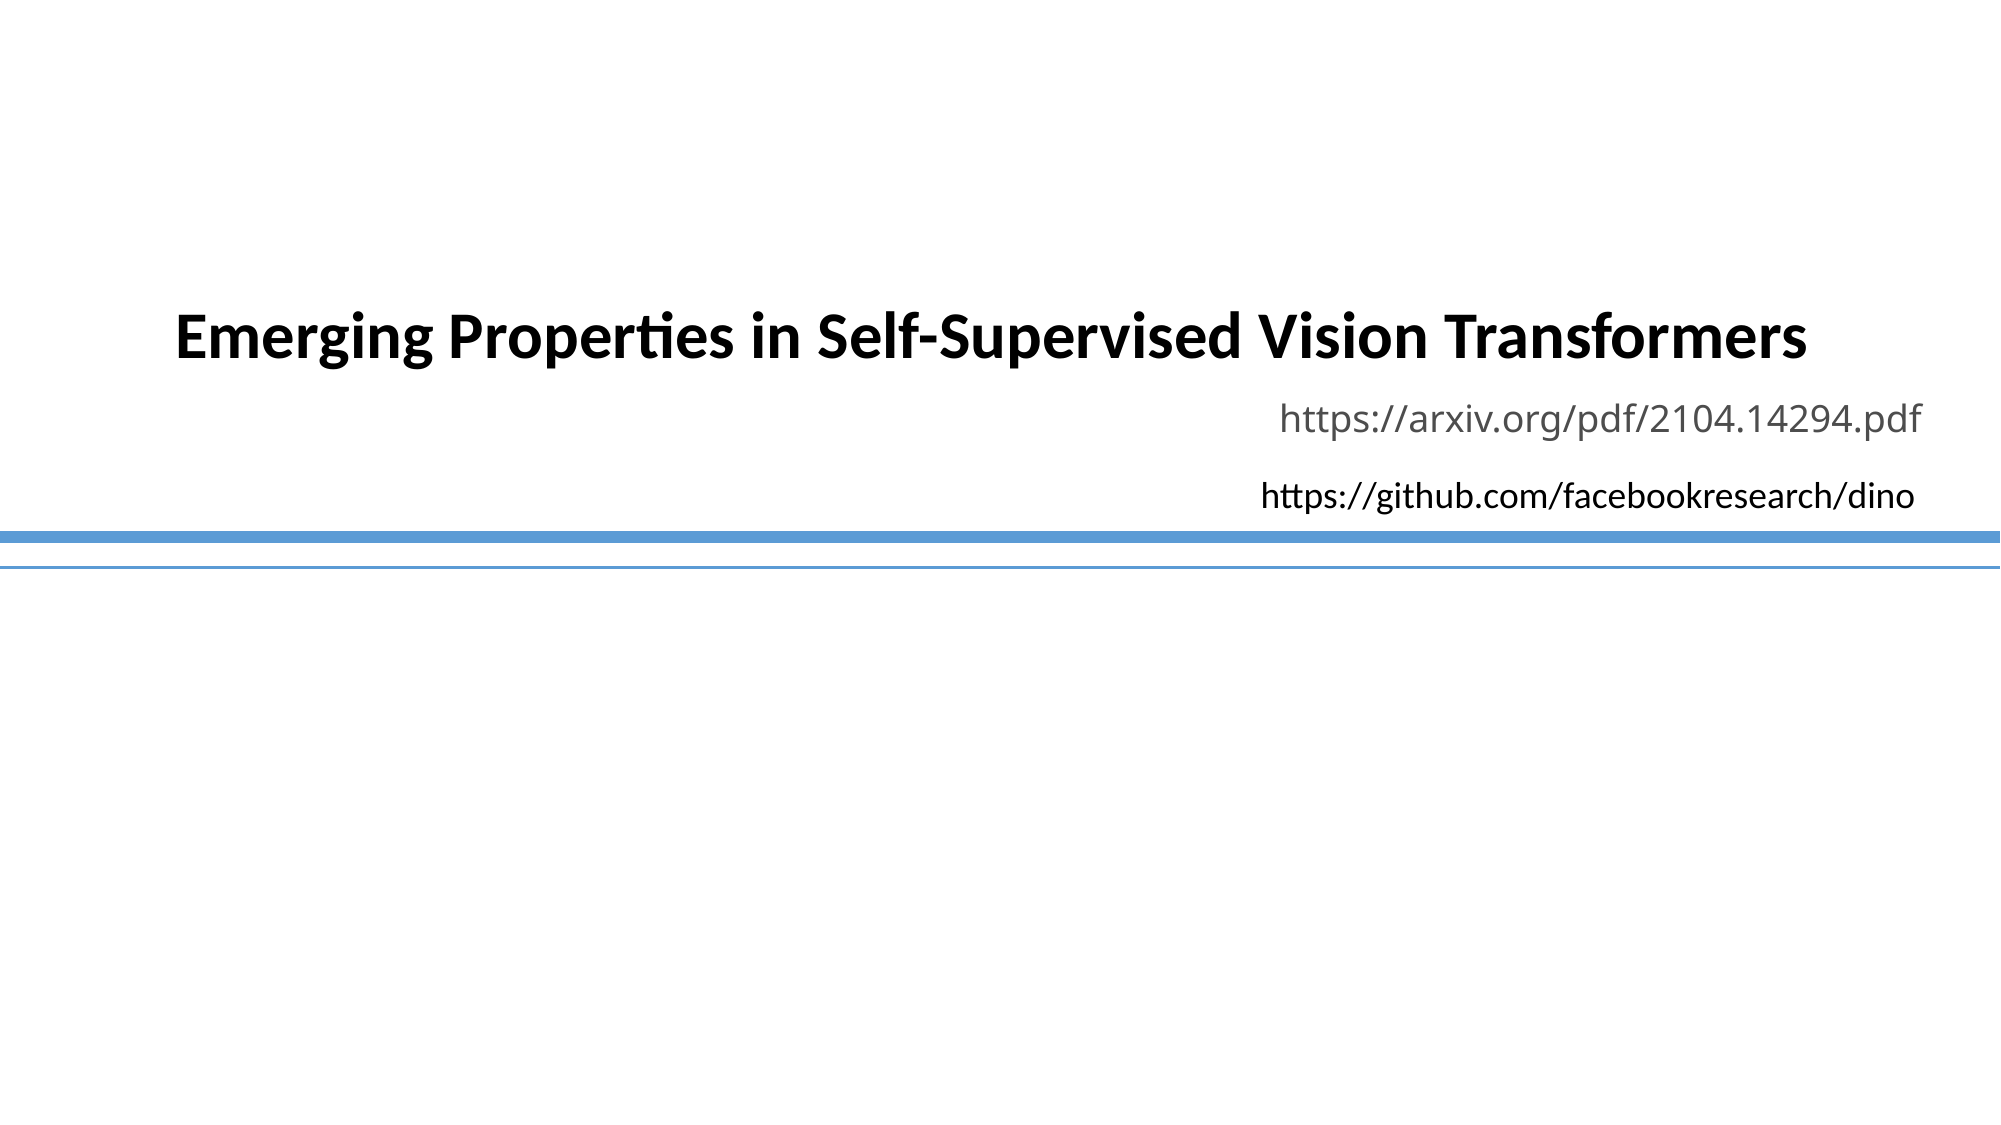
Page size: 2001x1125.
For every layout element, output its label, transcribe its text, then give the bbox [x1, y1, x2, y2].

text_box Emerging Properties in Self-Supervised Vision Transformers [23, 283, 1977, 461]
text_box https://github.com/facebookresearch/dino [1246, 464, 1931, 524]
text_box https://arxiv.org/pdf/2104.14294.pdf [1264, 388, 1937, 448]
